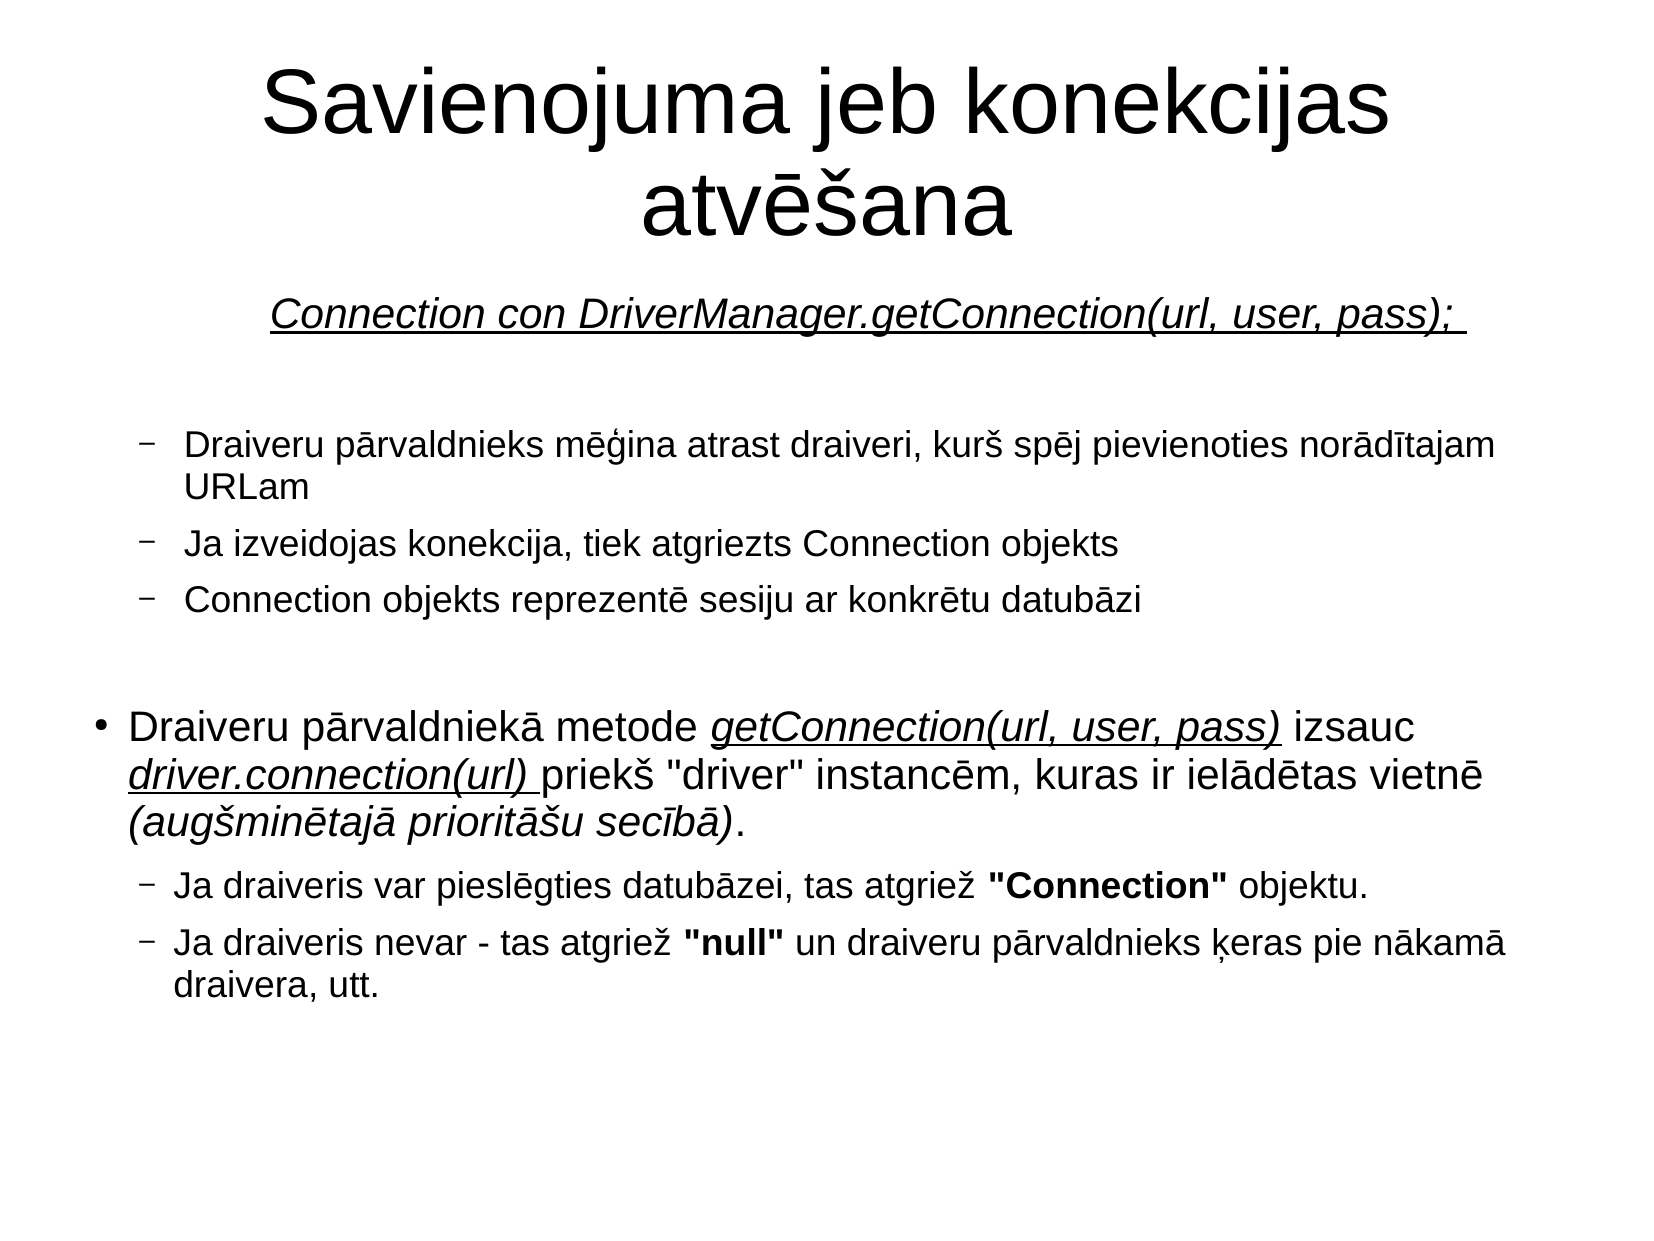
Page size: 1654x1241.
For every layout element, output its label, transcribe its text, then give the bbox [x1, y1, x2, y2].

list Connection con DriverManager.getConnection(url, user, pass); Draiveru pārvaldnieks mēģina atrast draiveri, kurš spēj pievienoties norādītajam URLam Ja izveidojas konekcija, tiek atgriezts Connection objekts Connection objekts reprezentē sesiju ar konkrētu datubāzi Draiveru pārvaldniekā metode getConnection(url, user, pass) izsauc driver.connection(url) priekš "driver" instancēm, kuras ir ielādētas vietnē (augšminētajā prioritāšu secībā). Ja draiveris var pieslēgties datubāzei, tas atgriež "Connection" objektu. Ja draiveris nevar - tas atgriež "null" un draiveru pārvaldnieks ķeras pie nākamā draivera, utt. [82, 290, 1538, 1010]
title Savienojuma jeb konekcijas atvēšana [82, 49, 1571, 257]
